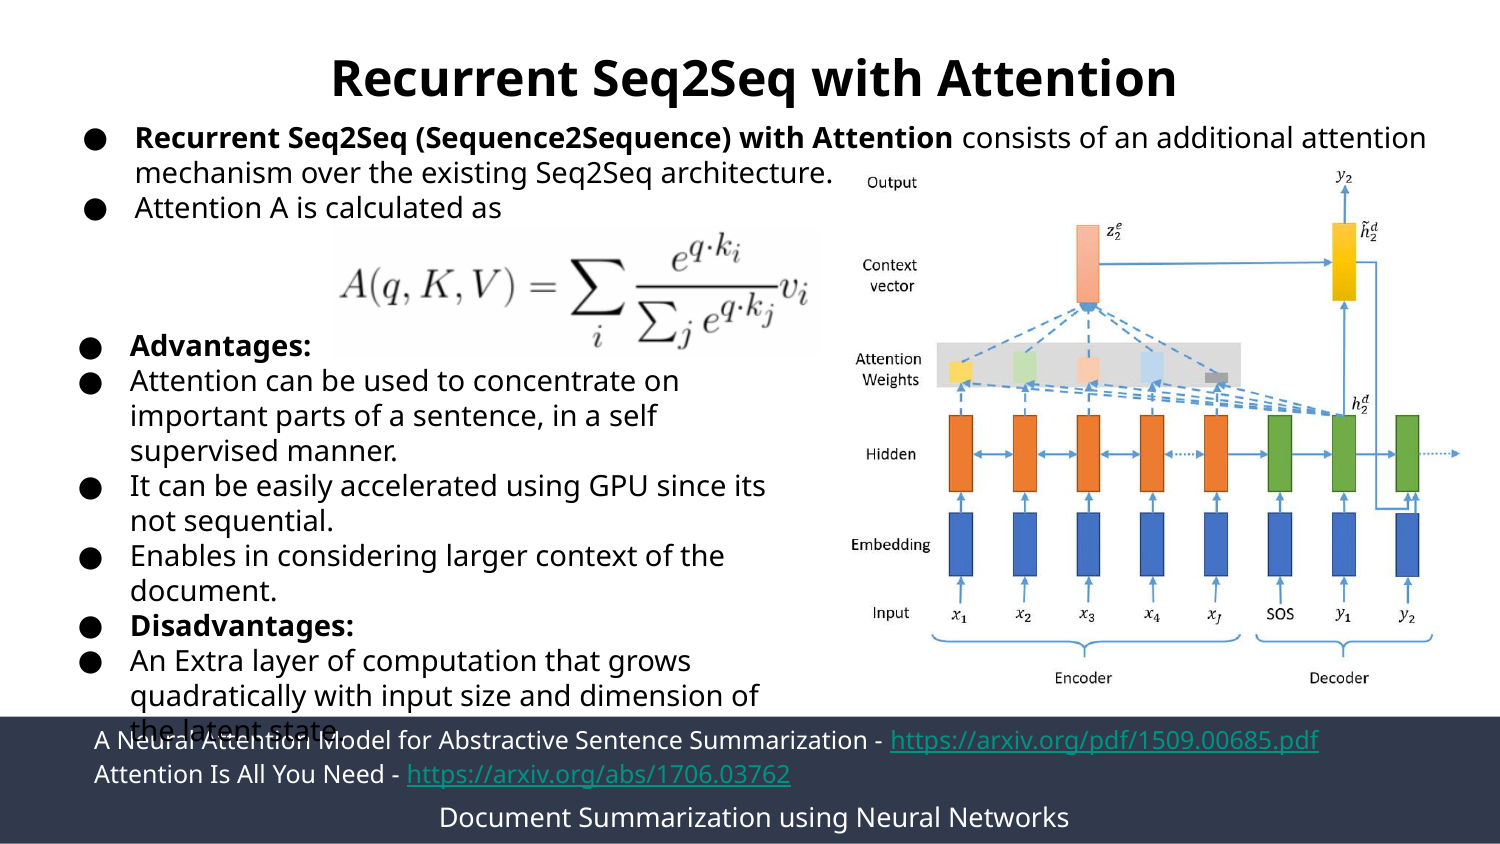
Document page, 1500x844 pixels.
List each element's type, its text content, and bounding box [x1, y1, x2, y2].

text_box A Neural Attention Model for Abstractive Sentence Summarization - https://arxiv.org/pdf/1509.00685.pdf Attention Is All You Need - https://arxiv.org/abs/1706.03762 [79, 709, 1421, 790]
text_box Recurrent Seq2Seq (Sequence2Sequence) with Attention consists of an additional attention mechanism over the existing Seq2Seq architecture. Attention A is calculated as [44, 104, 1461, 325]
picture [840, 163, 1469, 699]
text_box Advantages: Attention can be used to concentrate on important parts of a sentence, in a self supervised manner. It can be easily accelerated using GPU since its not sequential. Enables in considering larger context of the document. Disadvantages: An Extra layer of computation that grows quadratically with input size and dimension of the latent state. [39, 312, 822, 722]
picture [332, 226, 822, 358]
text_box Recurrent Seq2Seq with Attention [46, 31, 1463, 122]
list Document Summarization using Neural Networks [39, 789, 1469, 844]
